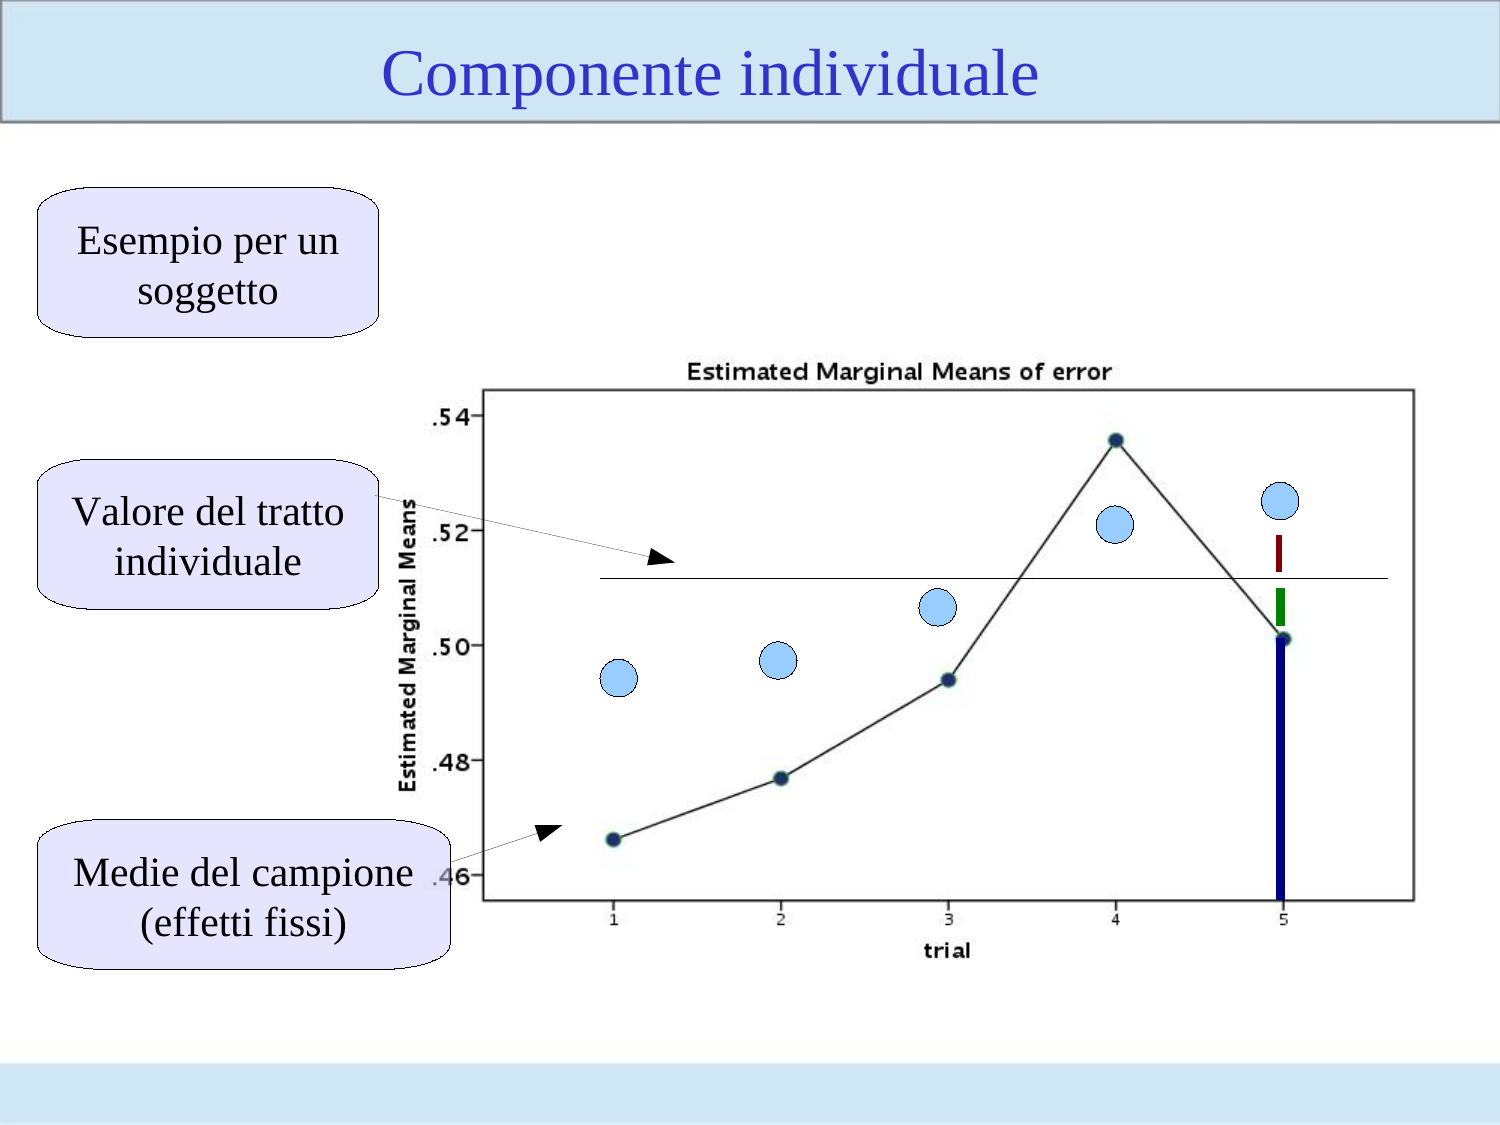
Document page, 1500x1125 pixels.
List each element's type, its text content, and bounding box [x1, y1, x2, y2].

picture [0, 0, 1500, 1125]
text_box [599, 659, 638, 697]
text_box [759, 641, 798, 680]
title Componente individuale [230, 19, 1193, 120]
text_box [1261, 482, 1299, 520]
text_box Medie del campione (effetti fissi) [37, 819, 451, 970]
text_box [1096, 505, 1134, 544]
text_box Esempio per un soggetto [37, 187, 379, 338]
text_box [918, 588, 957, 627]
text_box Valore del tratto individuale [37, 459, 379, 610]
